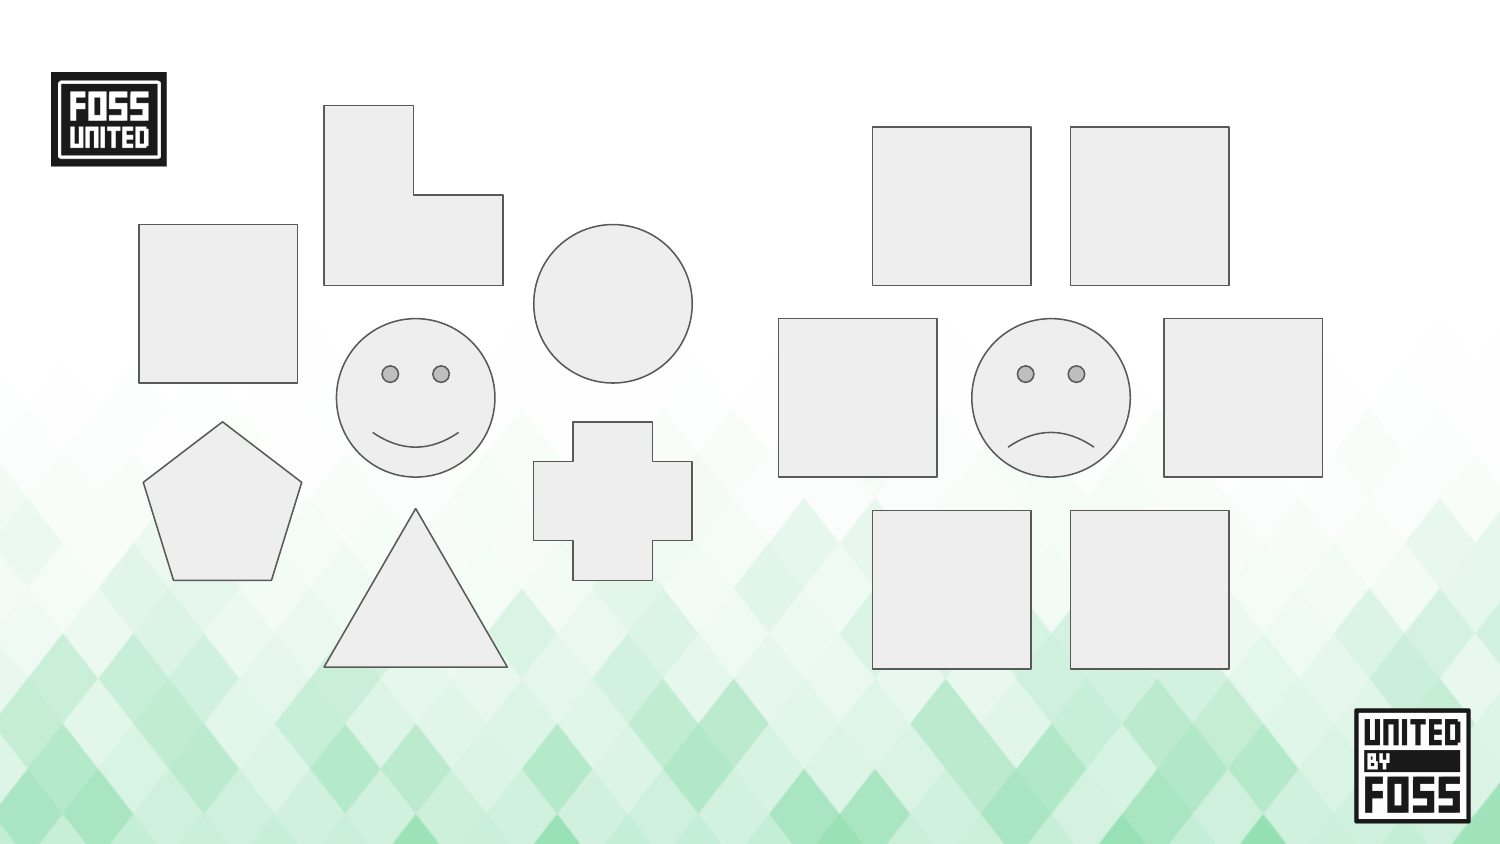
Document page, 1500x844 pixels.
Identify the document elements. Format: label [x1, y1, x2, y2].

text_box [971, 318, 1131, 478]
text_box [336, 318, 495, 478]
text_box [533, 421, 693, 581]
text_box [139, 224, 298, 383]
text_box [324, 105, 504, 286]
text_box [143, 421, 302, 581]
text_box [1070, 126, 1229, 286]
text_box [778, 318, 937, 478]
picture [0, 0, 1500, 844]
text_box [324, 508, 508, 668]
text_box [1164, 318, 1323, 478]
text_box [1070, 510, 1229, 669]
text_box [533, 224, 693, 384]
text_box [872, 510, 1032, 669]
text_box [872, 126, 1032, 286]
